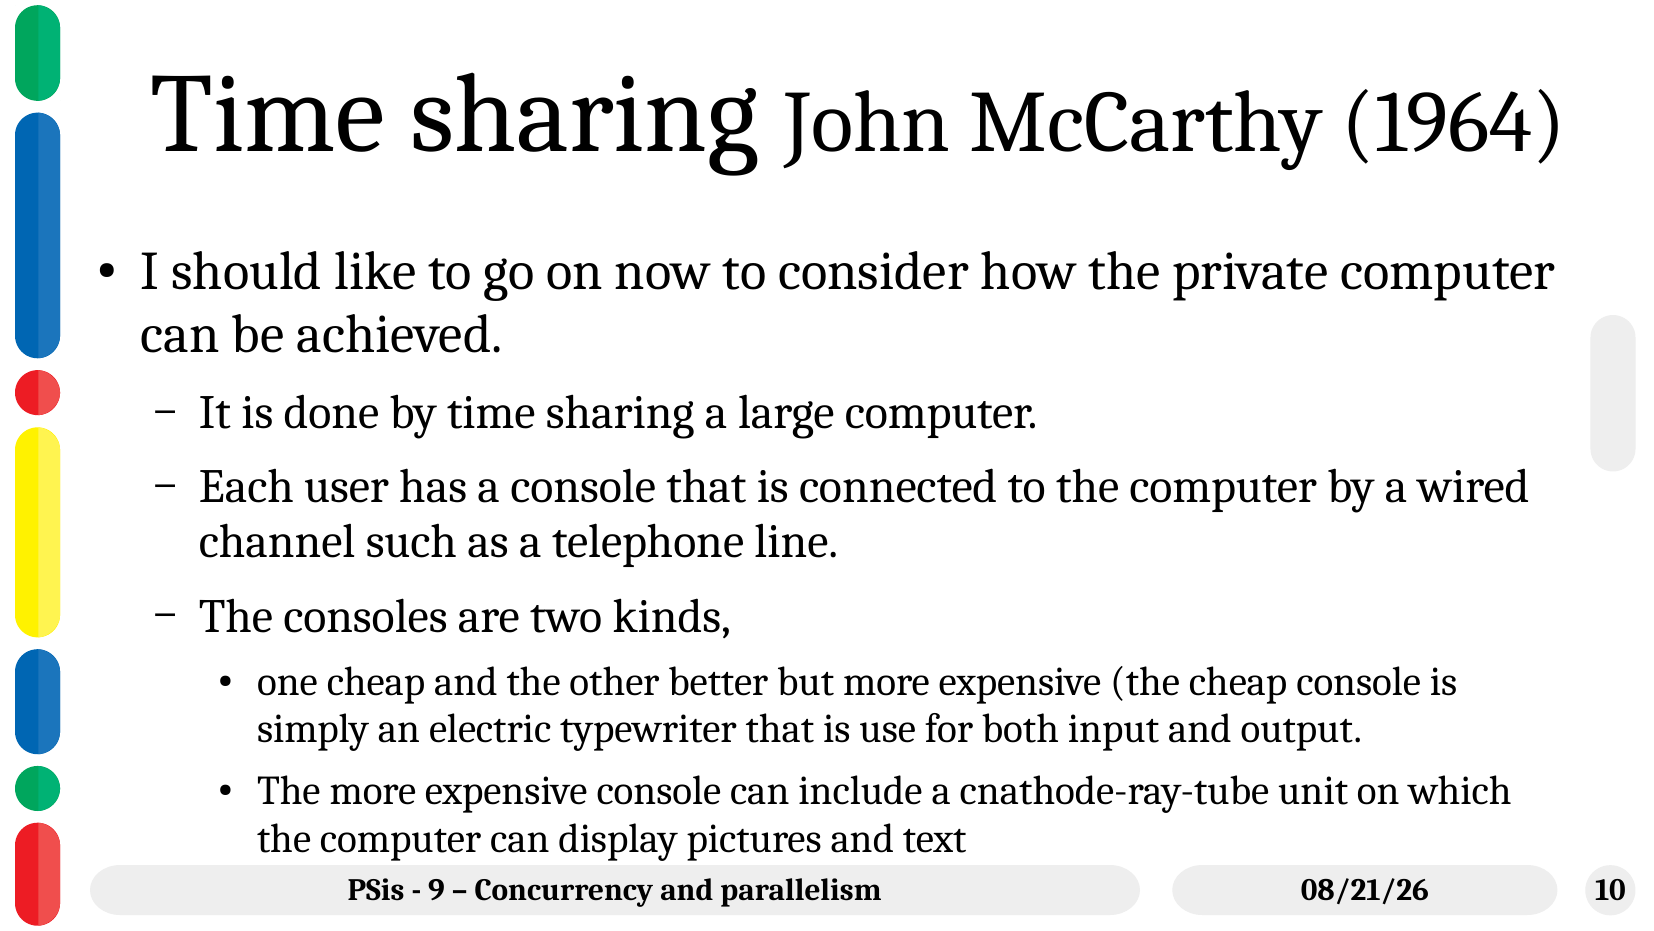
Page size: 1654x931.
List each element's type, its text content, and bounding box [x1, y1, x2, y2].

list I should like to go on now to consider how the private computer can be achieved. It is done by time sharing a large computer. Each user has a console that is connected to the computer by a wired channel such as a telephone line. The consoles are two kinds, one cheap and the other better but more expensive (the cheap console is simply an electric typewriter that is use for both input and output. The more expensive console can include a cnathode-ray-tube unit on which the computer can display pictures and text [82, 240, 1571, 866]
title Time sharing John McCarthy (1964) [82, 37, 1636, 193]
